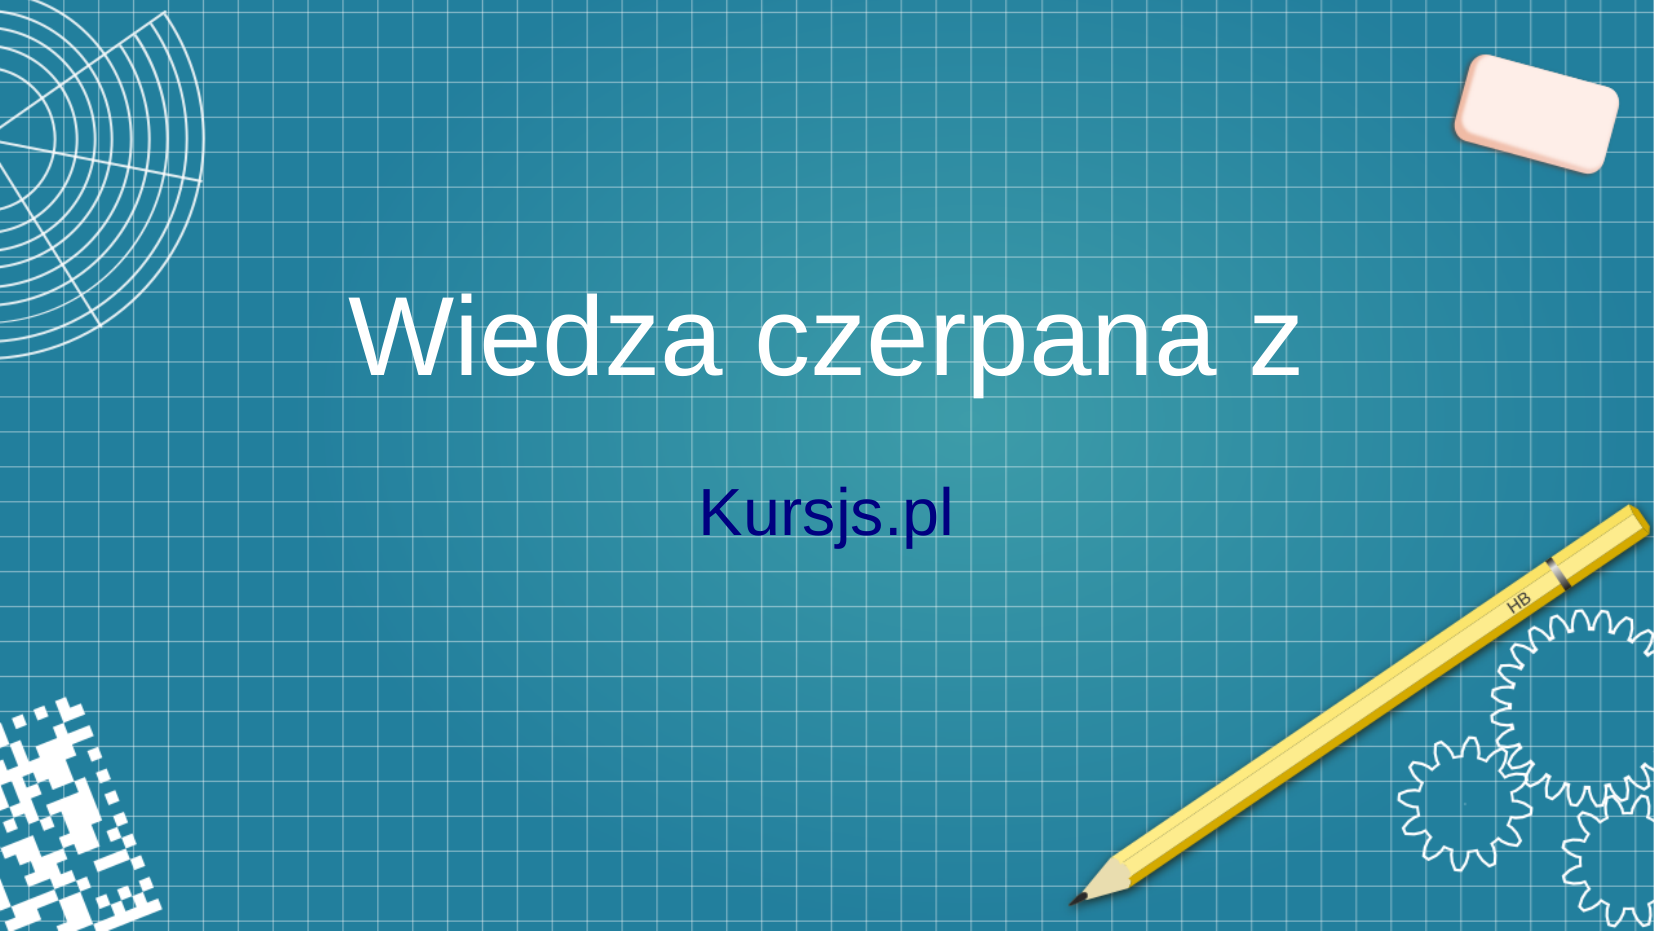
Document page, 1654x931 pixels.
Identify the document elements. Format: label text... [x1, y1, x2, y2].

subtitle Kursjs.pl [82, 286, 1571, 739]
picture [0, 0, 1654, 931]
title Wiedza czerpana z [82, 230, 1571, 286]
